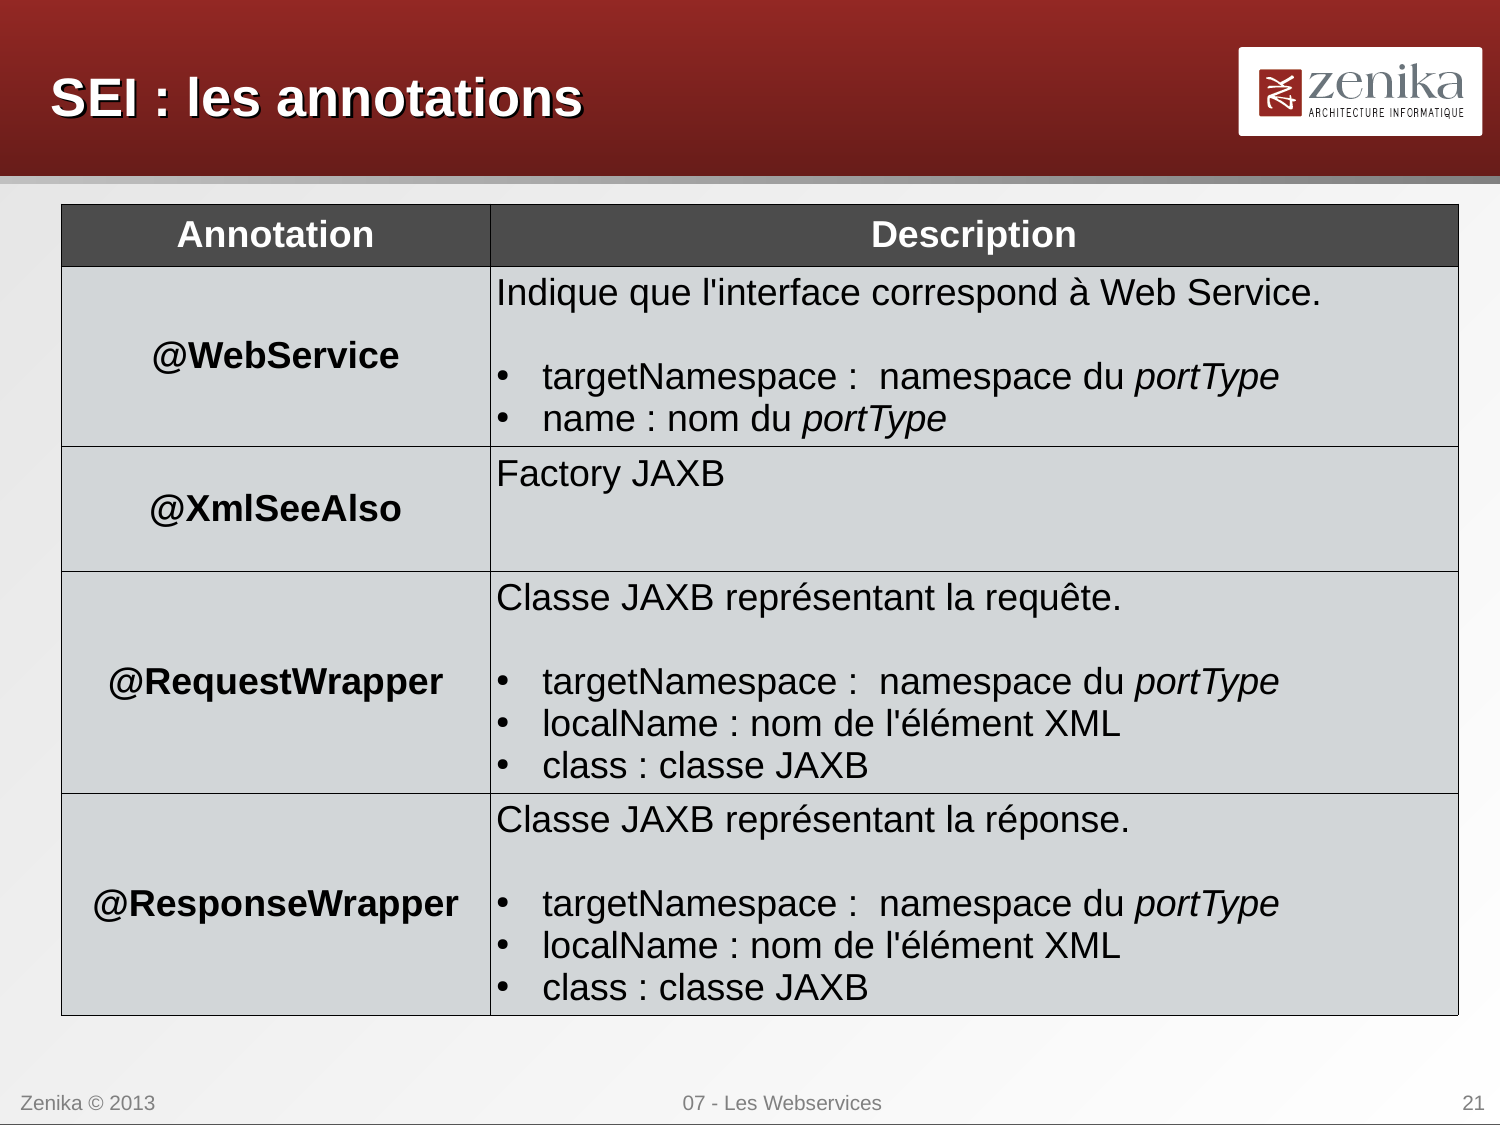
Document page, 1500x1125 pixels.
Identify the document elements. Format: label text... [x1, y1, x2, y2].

table_cell @XmlSeeAlso [62, 447, 490, 571]
table_cell Classe JAXB représentant la réponse. targetNamespace : namespace du portType localName : nom de l'élément XML class : classe JAXB [491, 794, 1458, 1015]
table_cell @WebService [62, 267, 490, 446]
table_header Description [491, 205, 1458, 266]
title SEI : les annotations [50, 15, 1206, 180]
table_header Annotation [62, 205, 490, 266]
table_cell Factory JAXB [491, 447, 1458, 571]
table_cell Classe JAXB représentant la requête. targetNamespace : namespace du portType localName : nom de l'élément XML class : classe JAXB [491, 572, 1458, 793]
table_cell Indique que l'interface correspond à Web Service. targetNamespace : namespace du portType name : nom du portType [491, 267, 1458, 446]
picture [1257, 58, 1464, 125]
table_cell @ResponseWrapper [62, 794, 490, 1015]
table_cell @RequestWrapper [62, 572, 490, 793]
